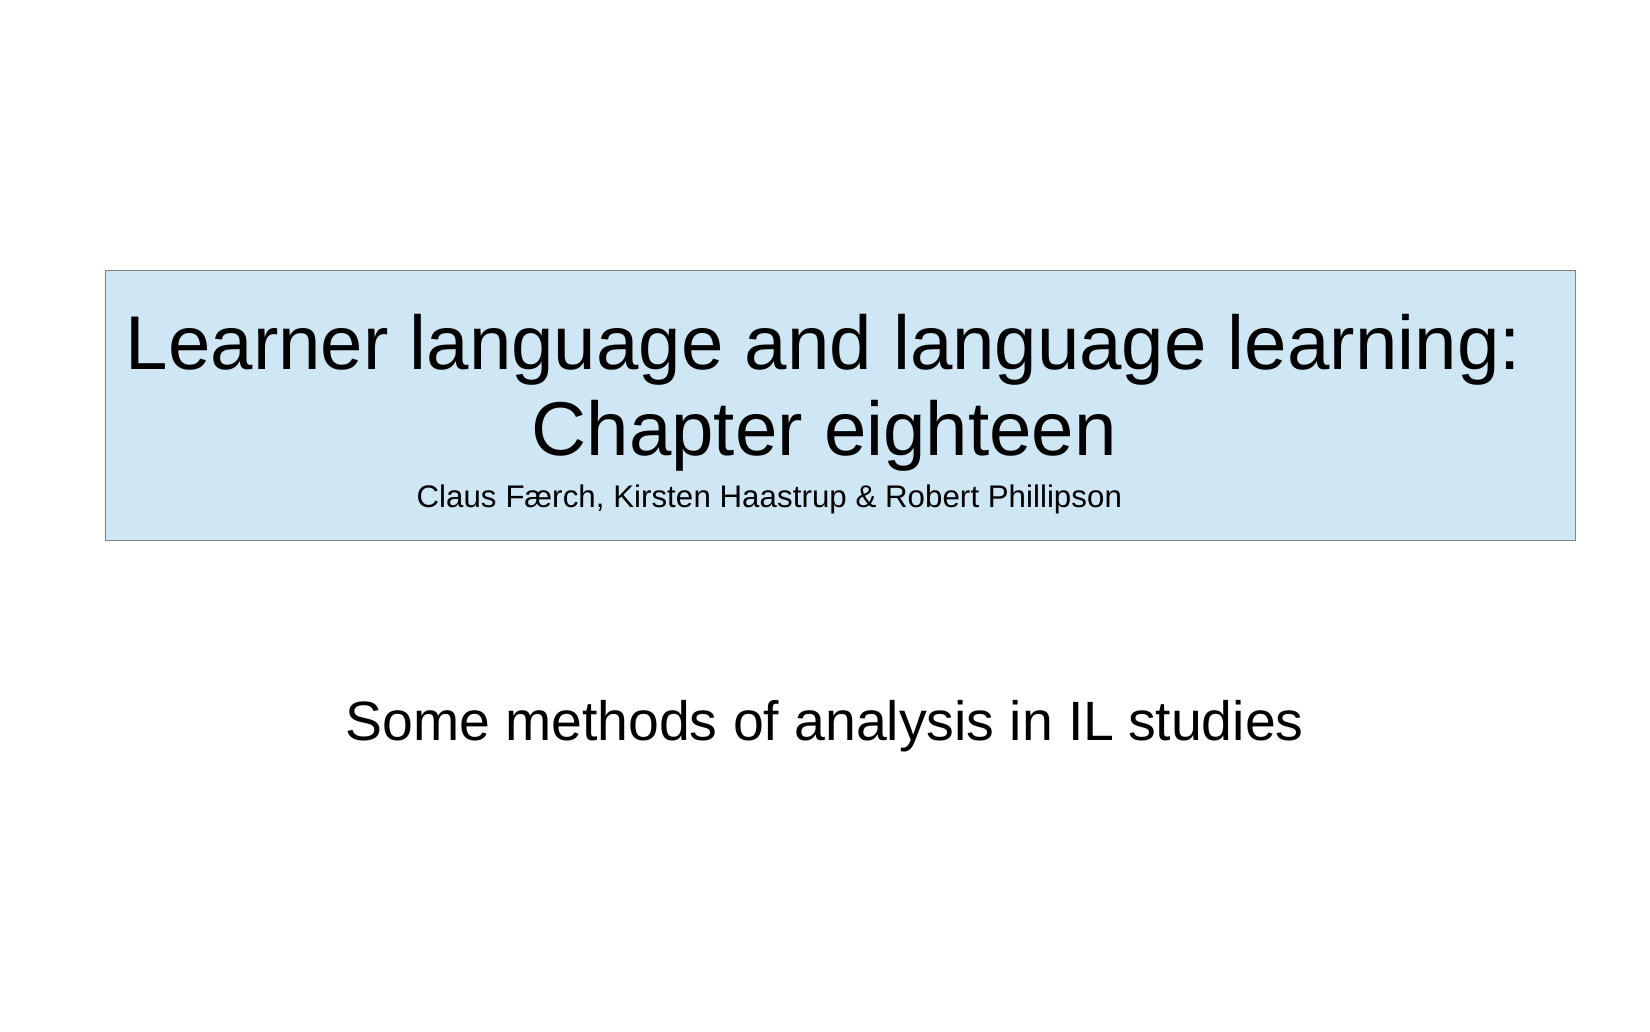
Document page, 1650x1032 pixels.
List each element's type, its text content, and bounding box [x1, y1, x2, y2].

text_box Claus Færch, Kirsten Haastrup & Robert Phillipson [401, 472, 1273, 522]
subtitle Some methods of analysis in IL studies [82, 660, 1568, 784]
title Learner language and language learning: Chapter eighteen [82, 300, 1568, 473]
text_box [105, 270, 1576, 541]
